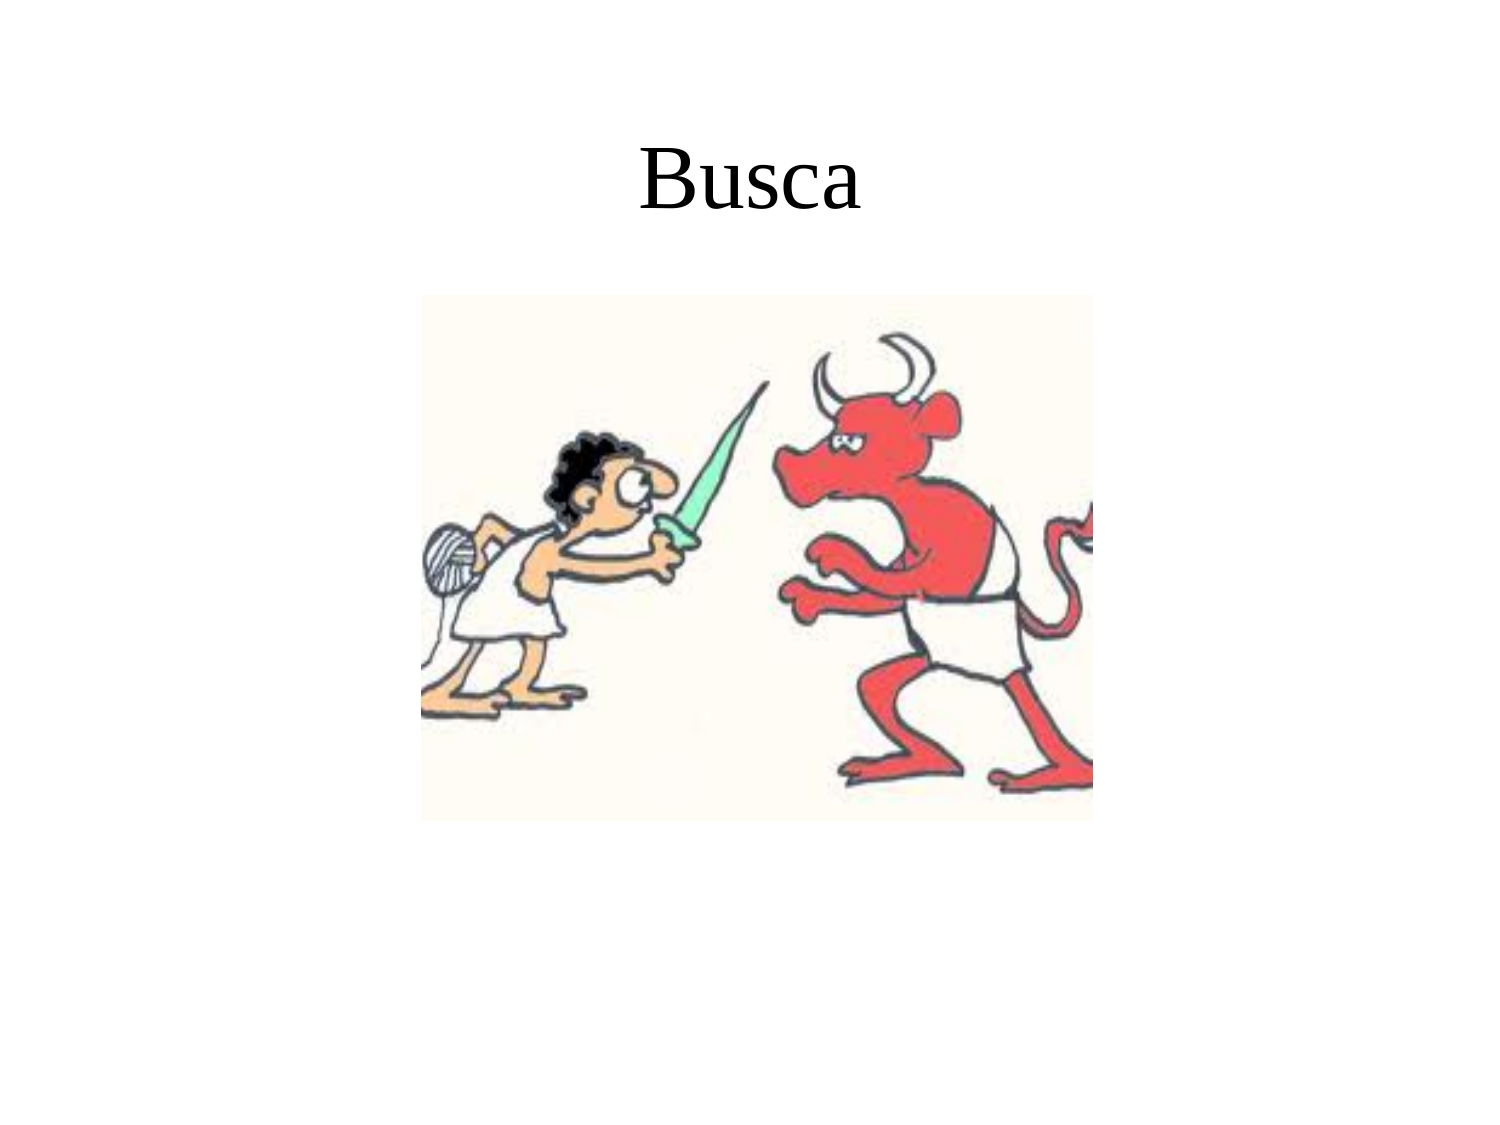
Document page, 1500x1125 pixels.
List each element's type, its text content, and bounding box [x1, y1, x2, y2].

title Busca [112, 78, 1388, 266]
picture [421, 295, 1093, 821]
